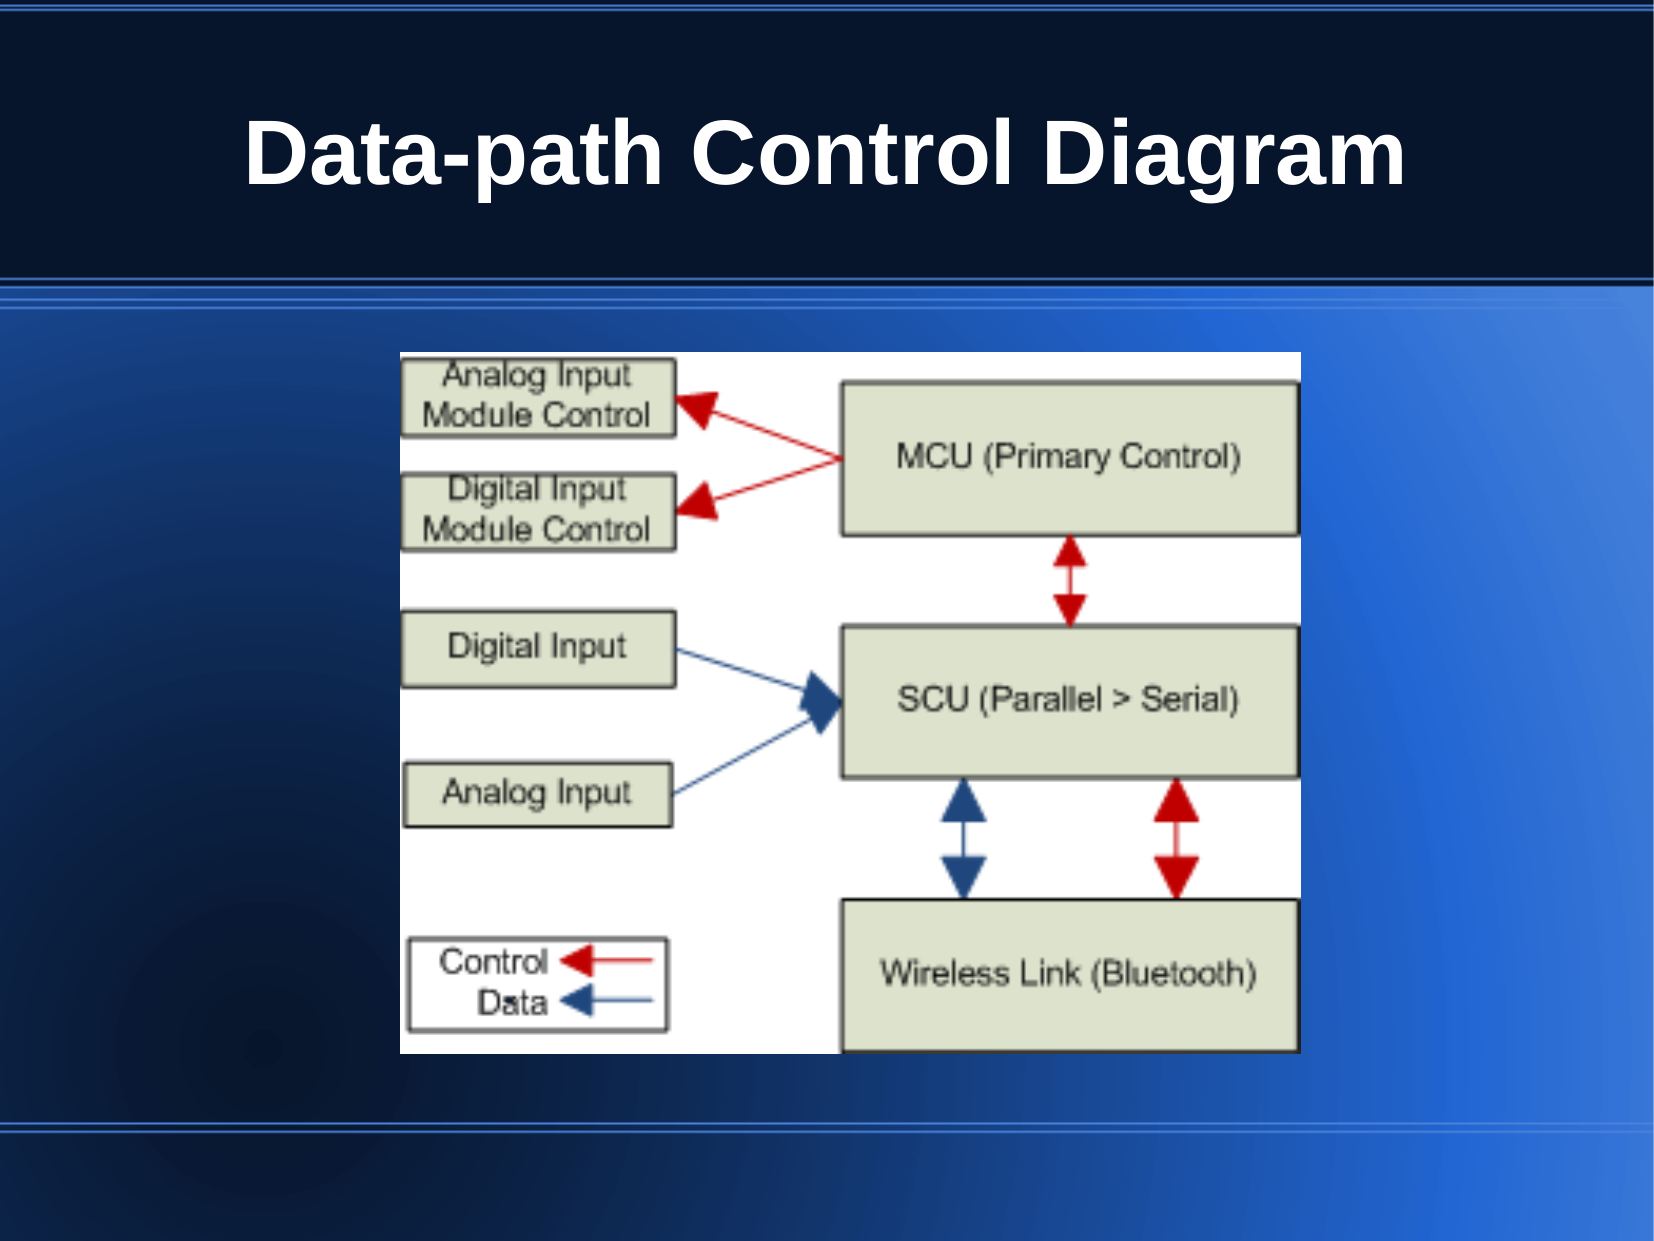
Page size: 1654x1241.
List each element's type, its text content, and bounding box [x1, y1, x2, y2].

picture [0, 0, 1654, 1241]
title Data-path Control Diagram [82, 49, 1571, 257]
